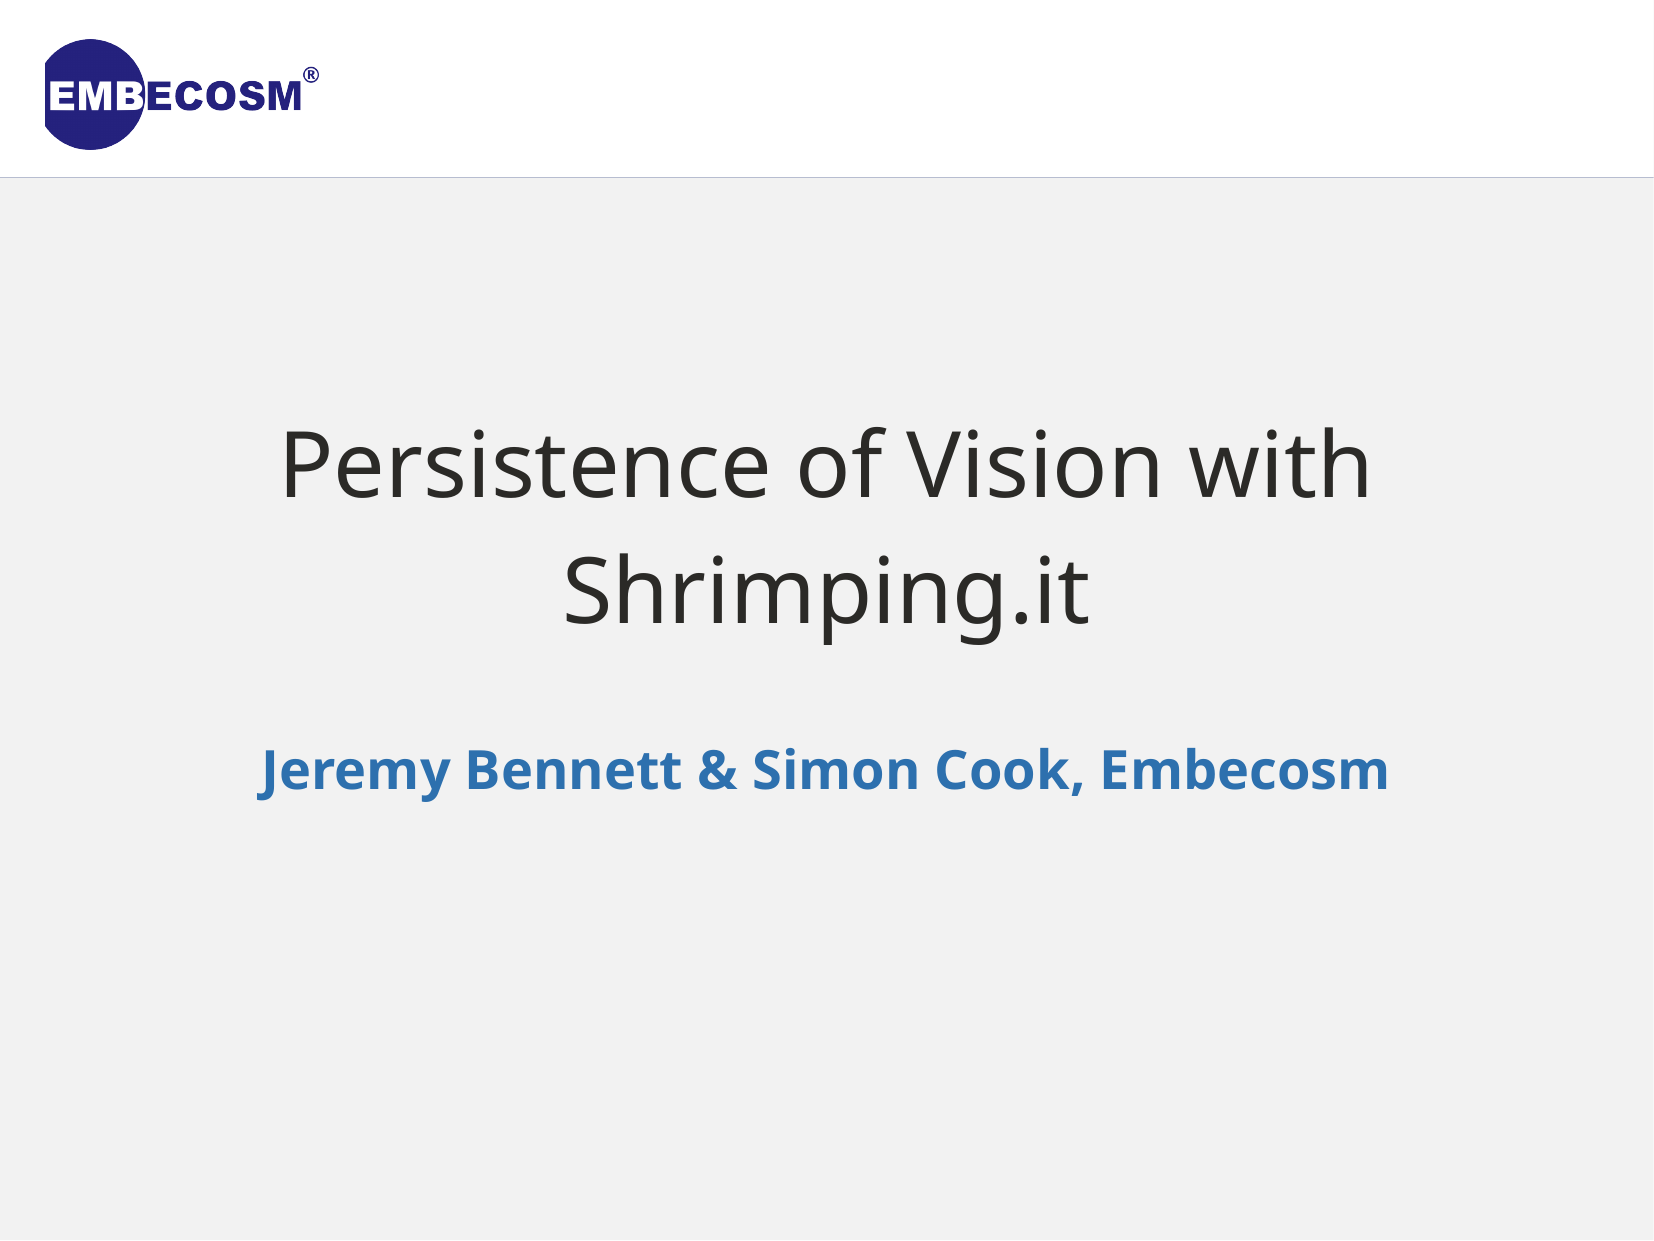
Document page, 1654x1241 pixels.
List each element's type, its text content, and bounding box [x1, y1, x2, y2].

title Persistence of Vision with Shrimping.it [82, 417, 1571, 628]
picture [45, 39, 319, 150]
list Jeremy Bennett & Simon Cook, Embecosm [82, 628, 1571, 827]
